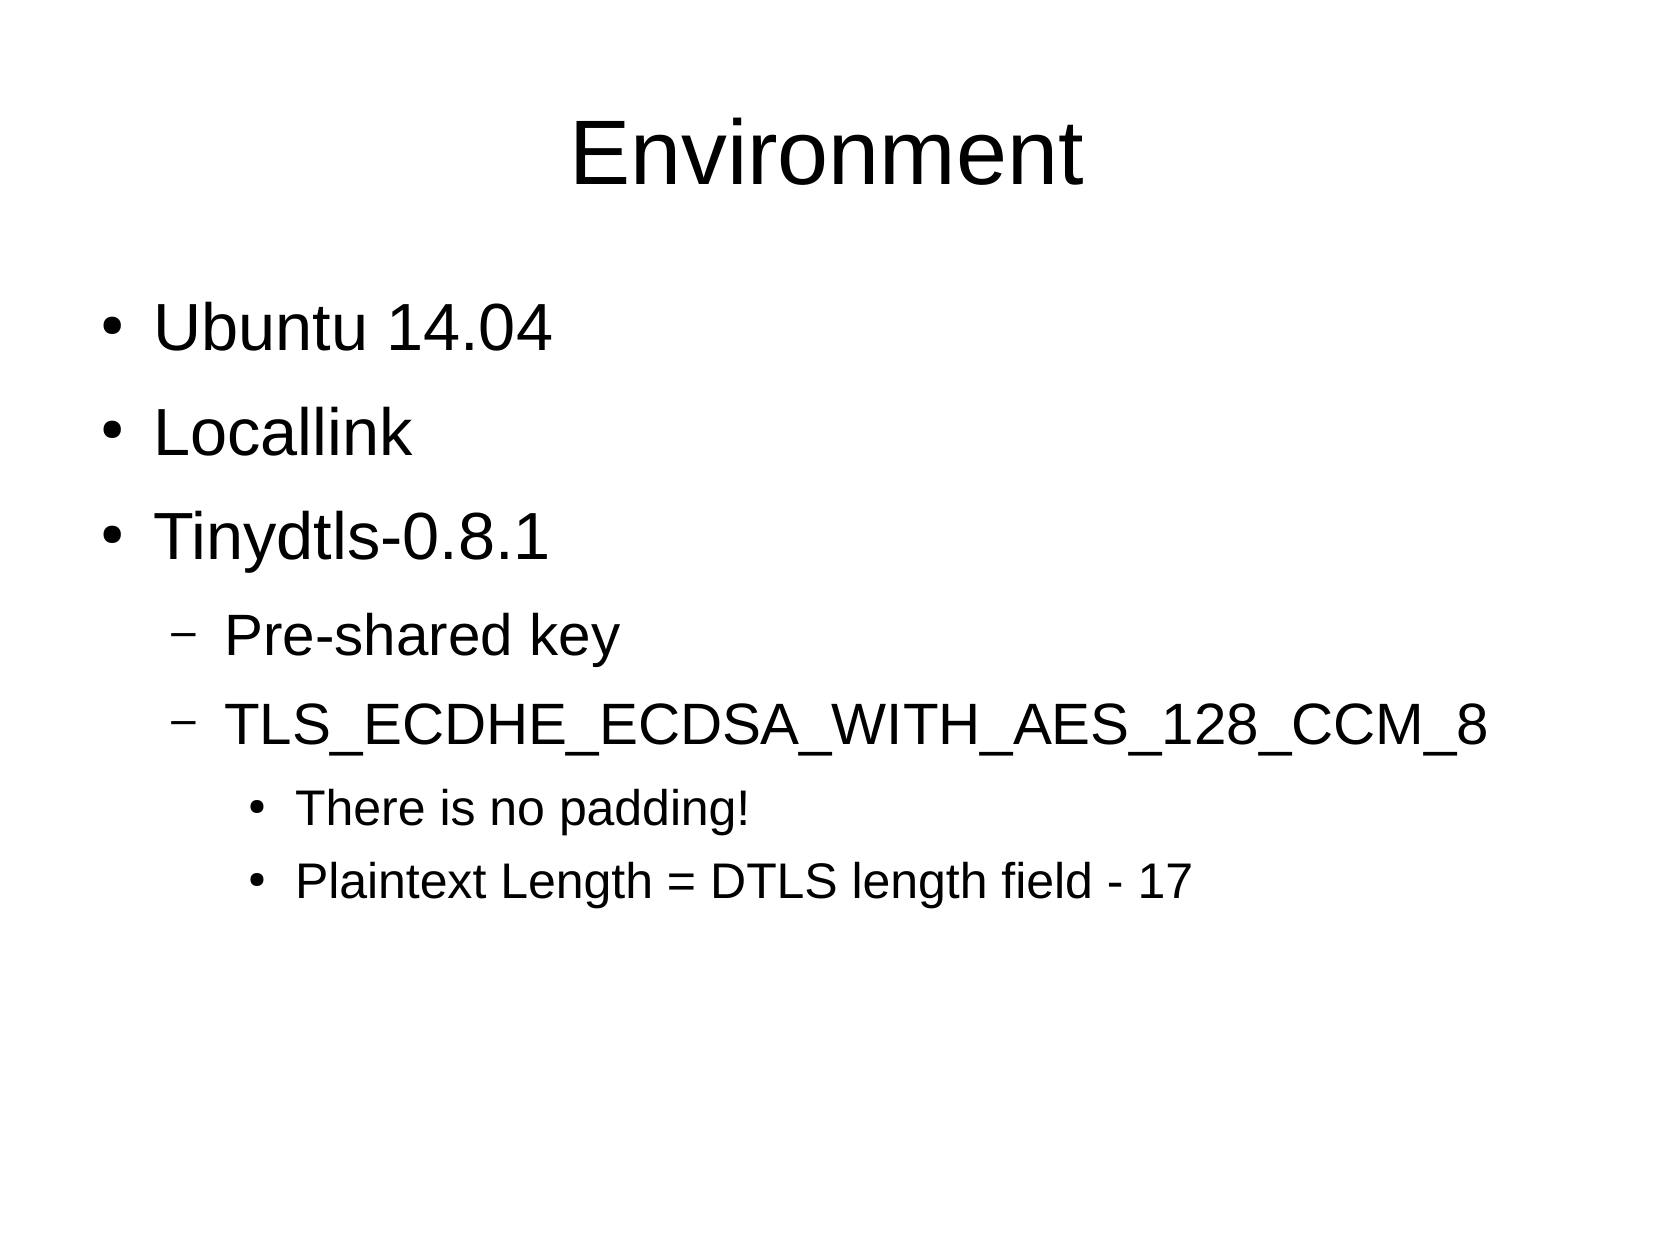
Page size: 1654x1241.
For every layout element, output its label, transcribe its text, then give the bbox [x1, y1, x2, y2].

list Ubuntu 14.04 Locallink Tinydtls-0.8.1 Pre-shared key TLS_ECDHE_ECDSA_WITH_AES_128_CCM_8 There is no padding! Plaintext Length = DTLS length field - 17 [82, 290, 1571, 1010]
title Environment [82, 49, 1571, 257]
